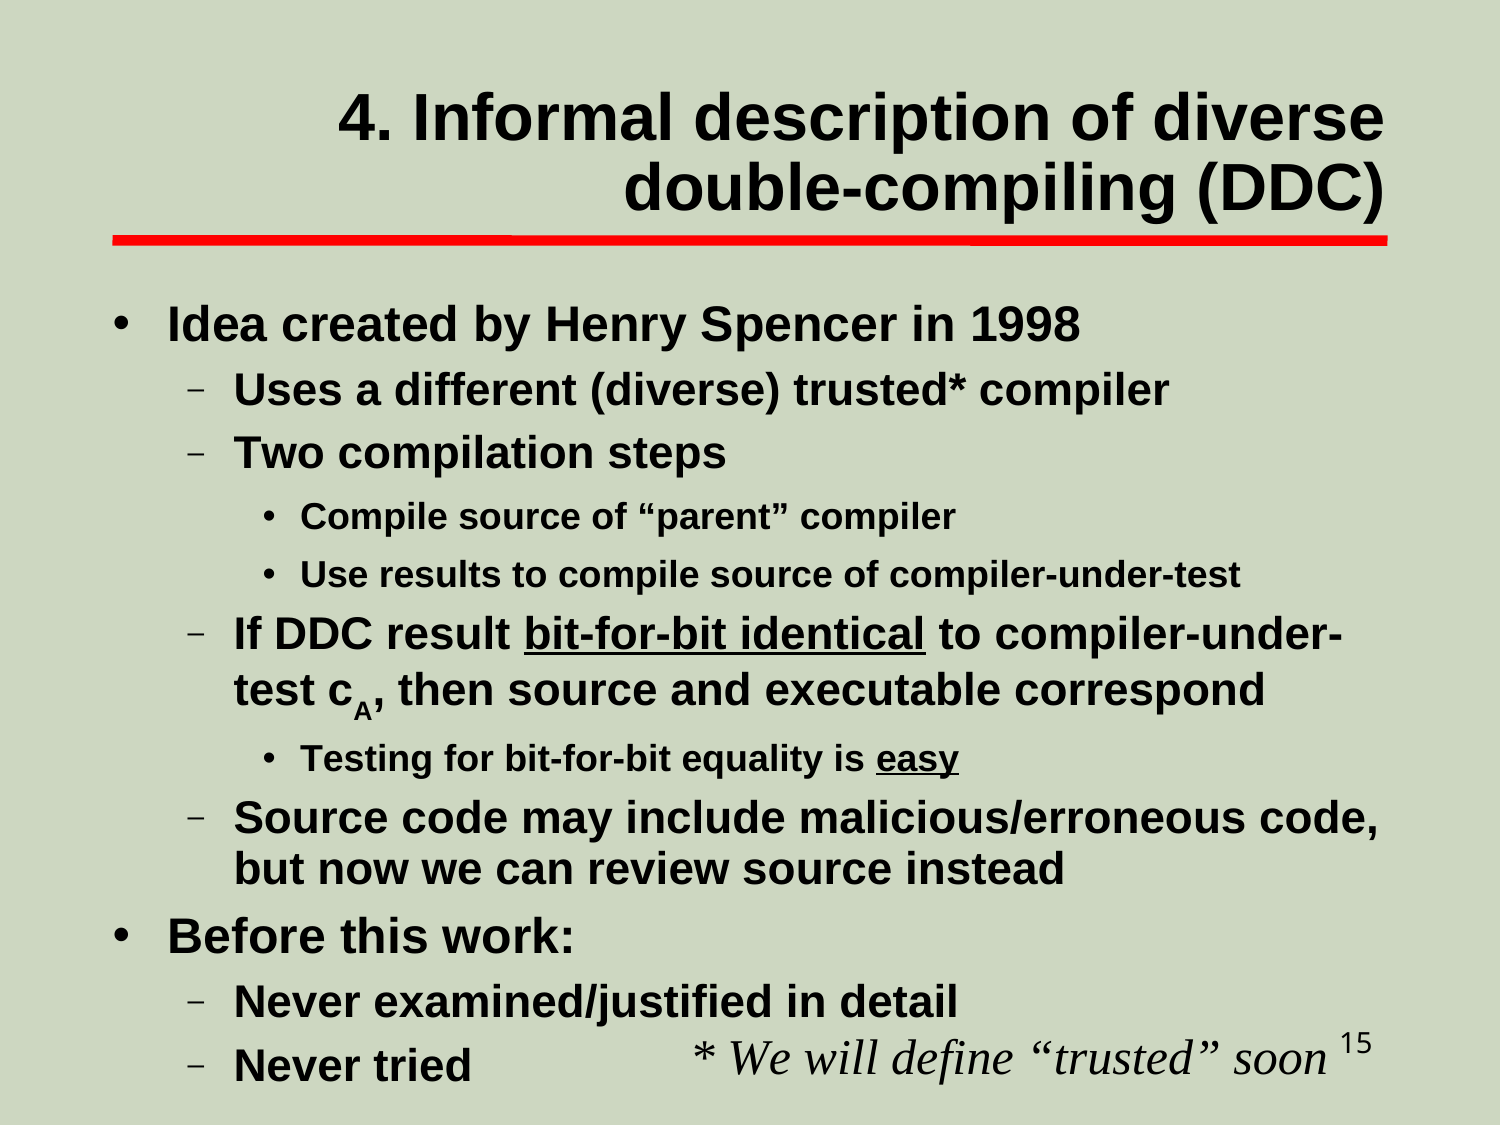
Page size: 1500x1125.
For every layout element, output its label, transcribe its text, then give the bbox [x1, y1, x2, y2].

text_box * We will define “trusted” soon [675, 1023, 1463, 1094]
title 4. Informal description of diverse double-compiling (DDC) [124, 84, 1387, 224]
list Idea created by Henry Spencer in 1998 Uses a different (diverse) trusted* compiler Two compilation steps Compile source of “parent” compiler Use results to compile source of compiler-under-test If DDC result bit-for-bit identical to compiler-under-test cA, then source and executable correspond Testing for bit-for-bit equality is easy Source code may include malicious/erroneous code, but now we can review source instead Before this work: Never examined/justified in detail Never tried [112, 299, 1387, 1099]
